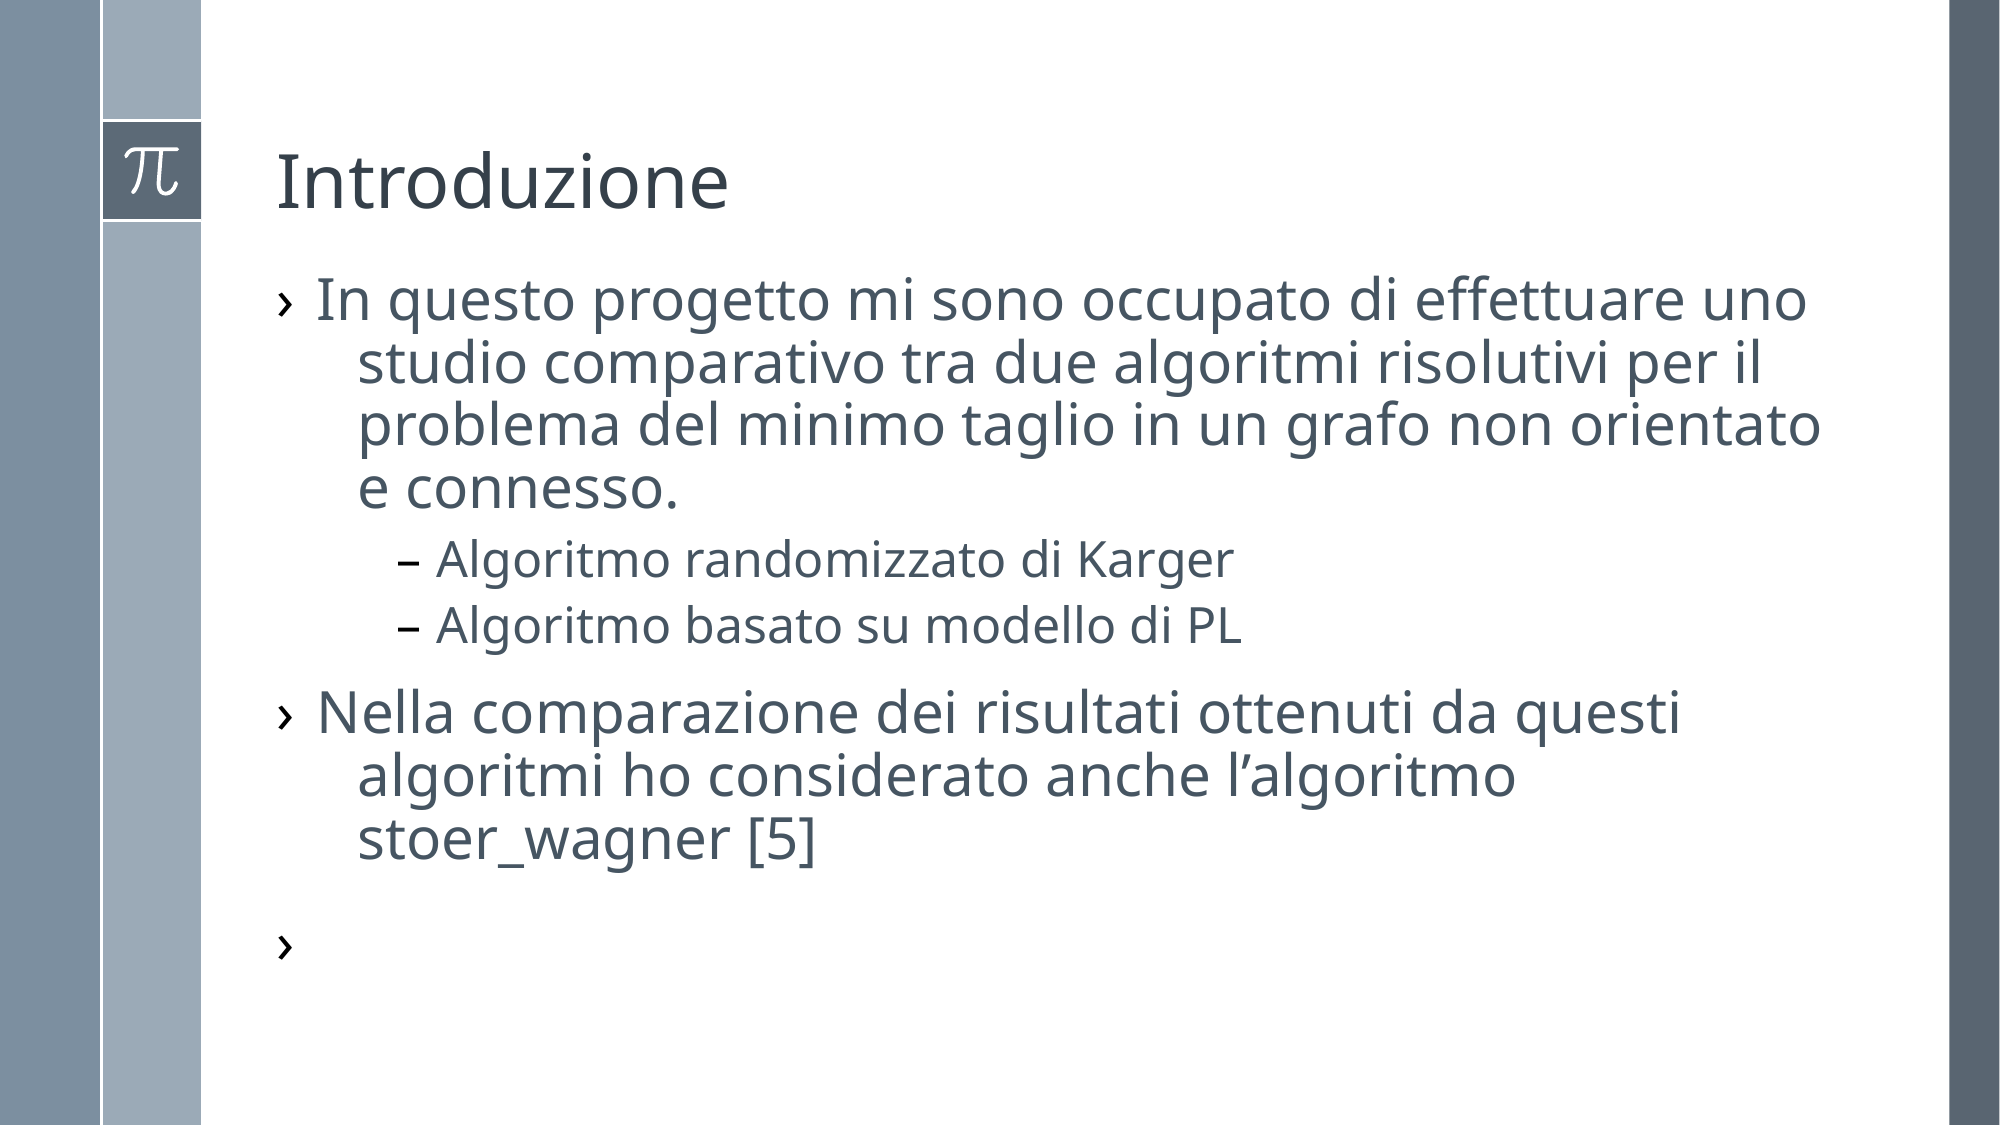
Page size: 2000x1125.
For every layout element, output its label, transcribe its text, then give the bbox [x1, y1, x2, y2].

title Introduzione [261, 29, 1867, 233]
list In questo progetto mi sono occupato di effettuare uno studio comparativo tra due algoritmi risolutivi per il problema del minimo taglio in un grafo non orientato e connesso. Algoritmo randomizzato di Karger Algoritmo basato su modello di PL Nella comparazione dei risultati ottenuti da questi algoritmi ho considerato anche l’algoritmo stoer_wagner [5] [261, 262, 1867, 1013]
